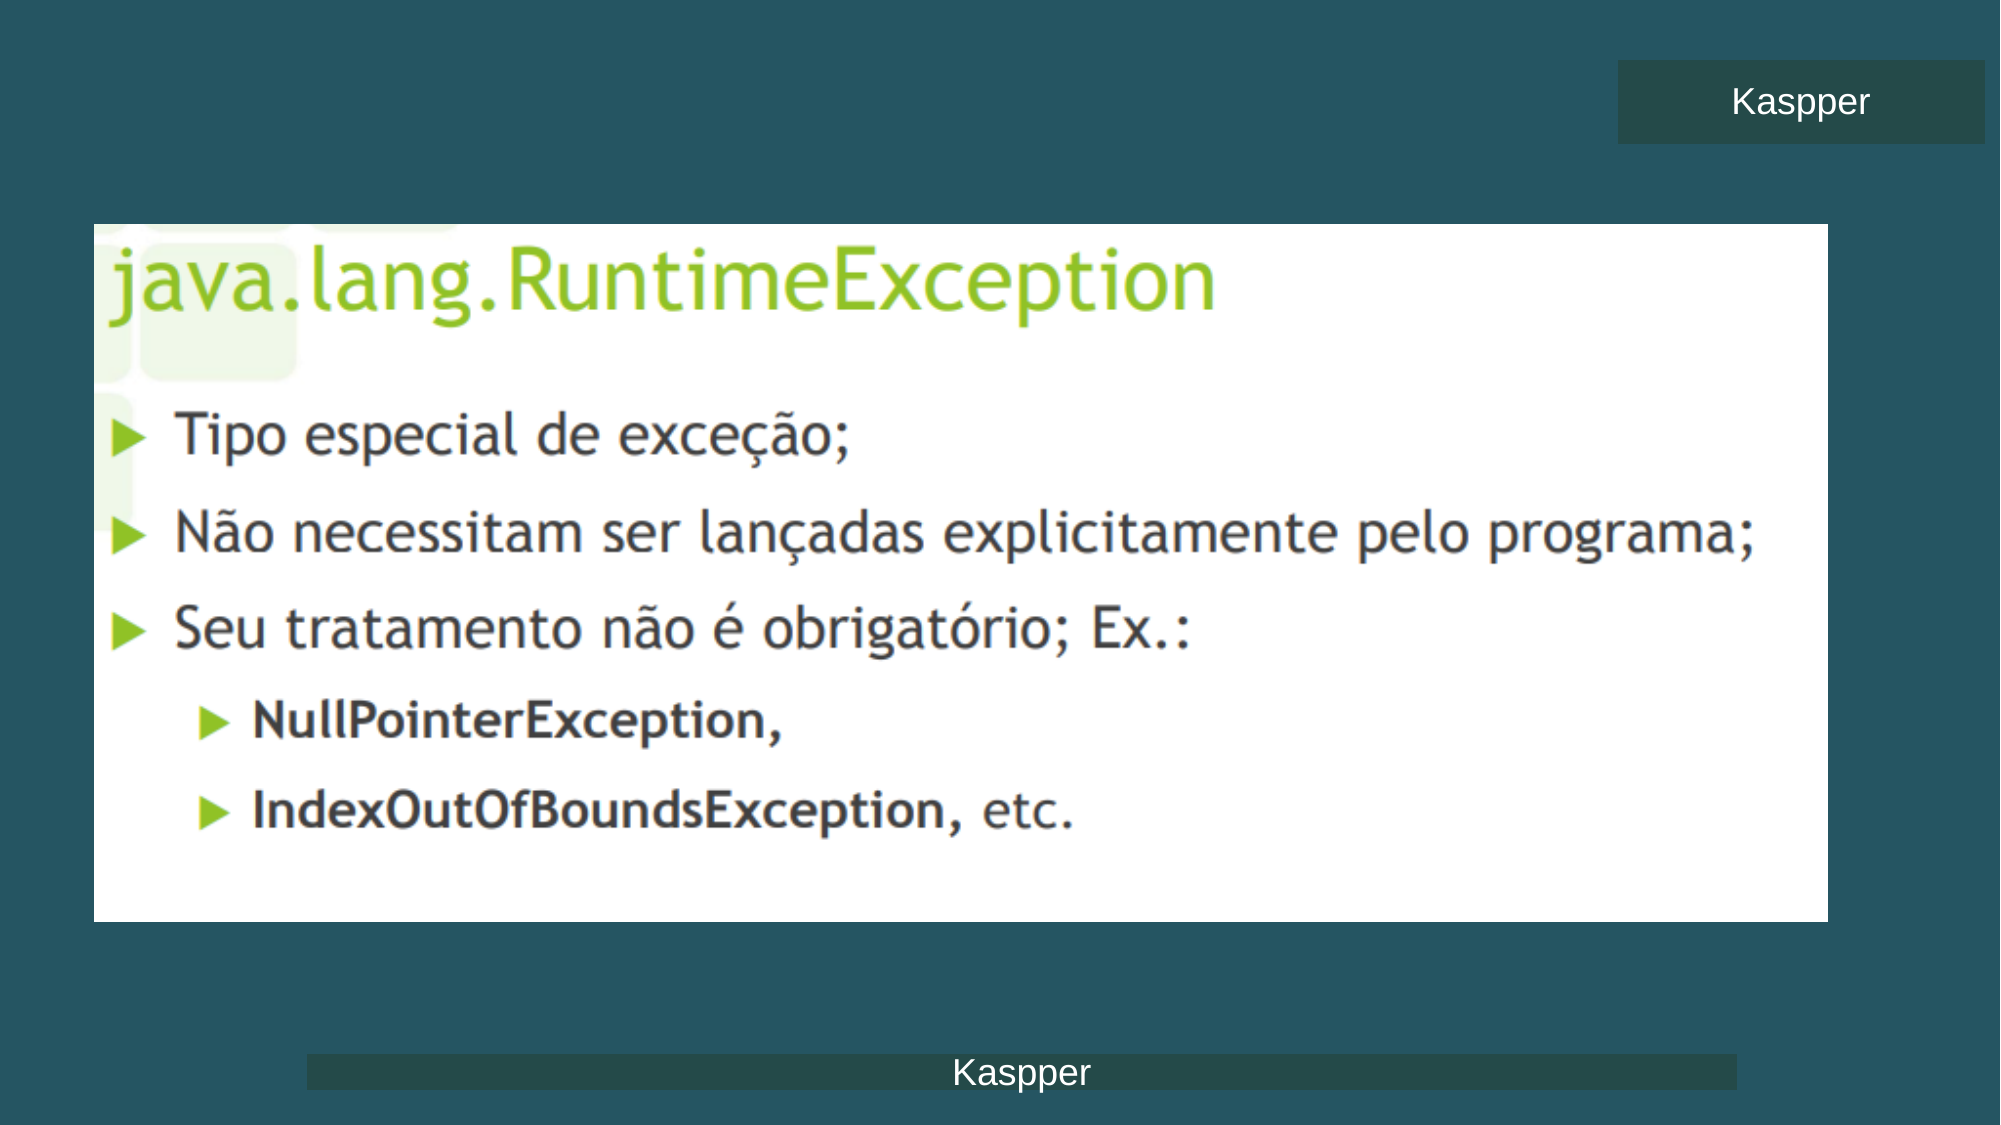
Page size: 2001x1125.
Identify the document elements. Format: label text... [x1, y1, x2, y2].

text_box Kaspper [307, 1054, 1737, 1090]
text_box Kaspper [1043, 1067, 1053, 1083]
text_box Kaspper [1022, 1067, 1032, 1083]
picture [94, 224, 1828, 922]
text_box Kaspper [1618, 60, 1985, 144]
